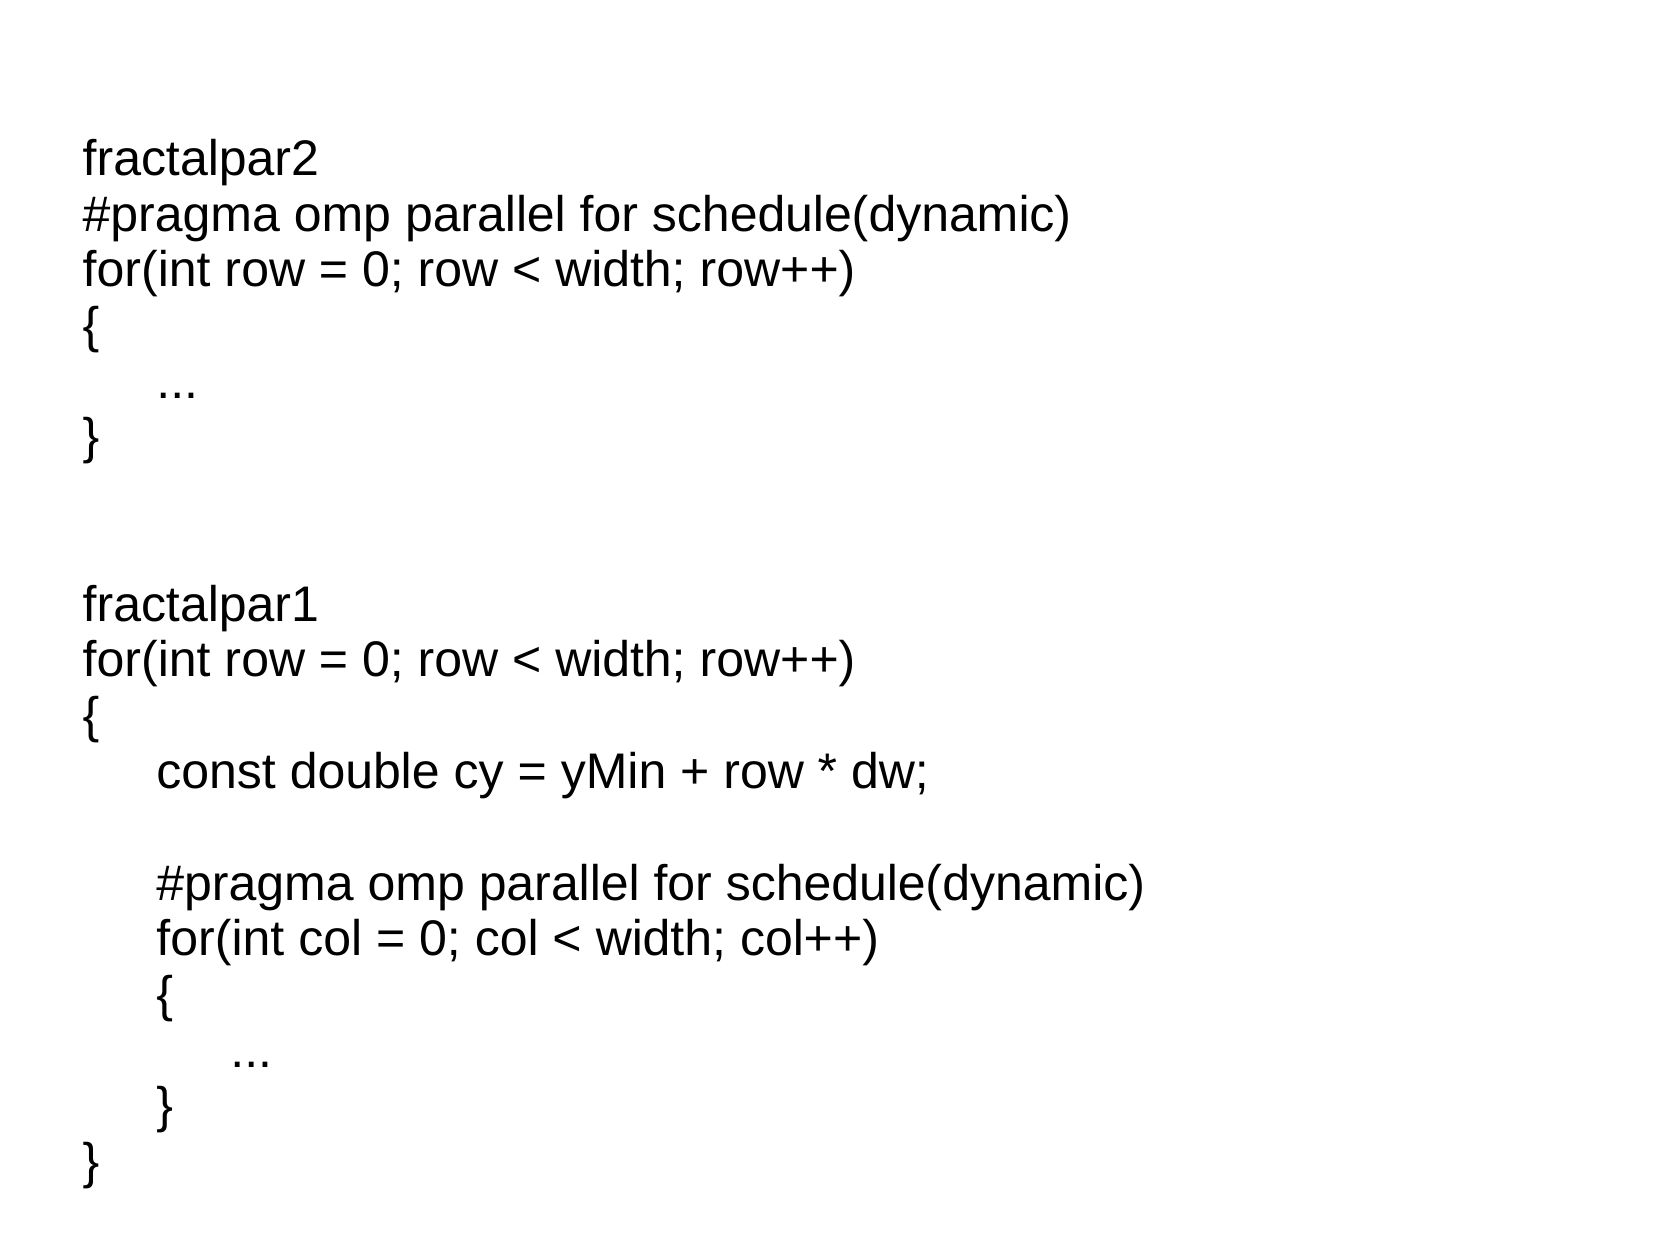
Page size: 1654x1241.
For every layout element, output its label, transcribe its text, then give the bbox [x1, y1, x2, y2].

subtitle fractalpar2 #pragma omp parallel for schedule(dynamic) for(int row = 0; row < width; row++) { ... } fractalpar1 for(int row = 0; row < width; row++) { const double cy = yMin + row * dw; #pragma omp parallel for schedule(dynamic) for(int col = 0; col < width; col++) { ... } } [82, 129, 1571, 1190]
